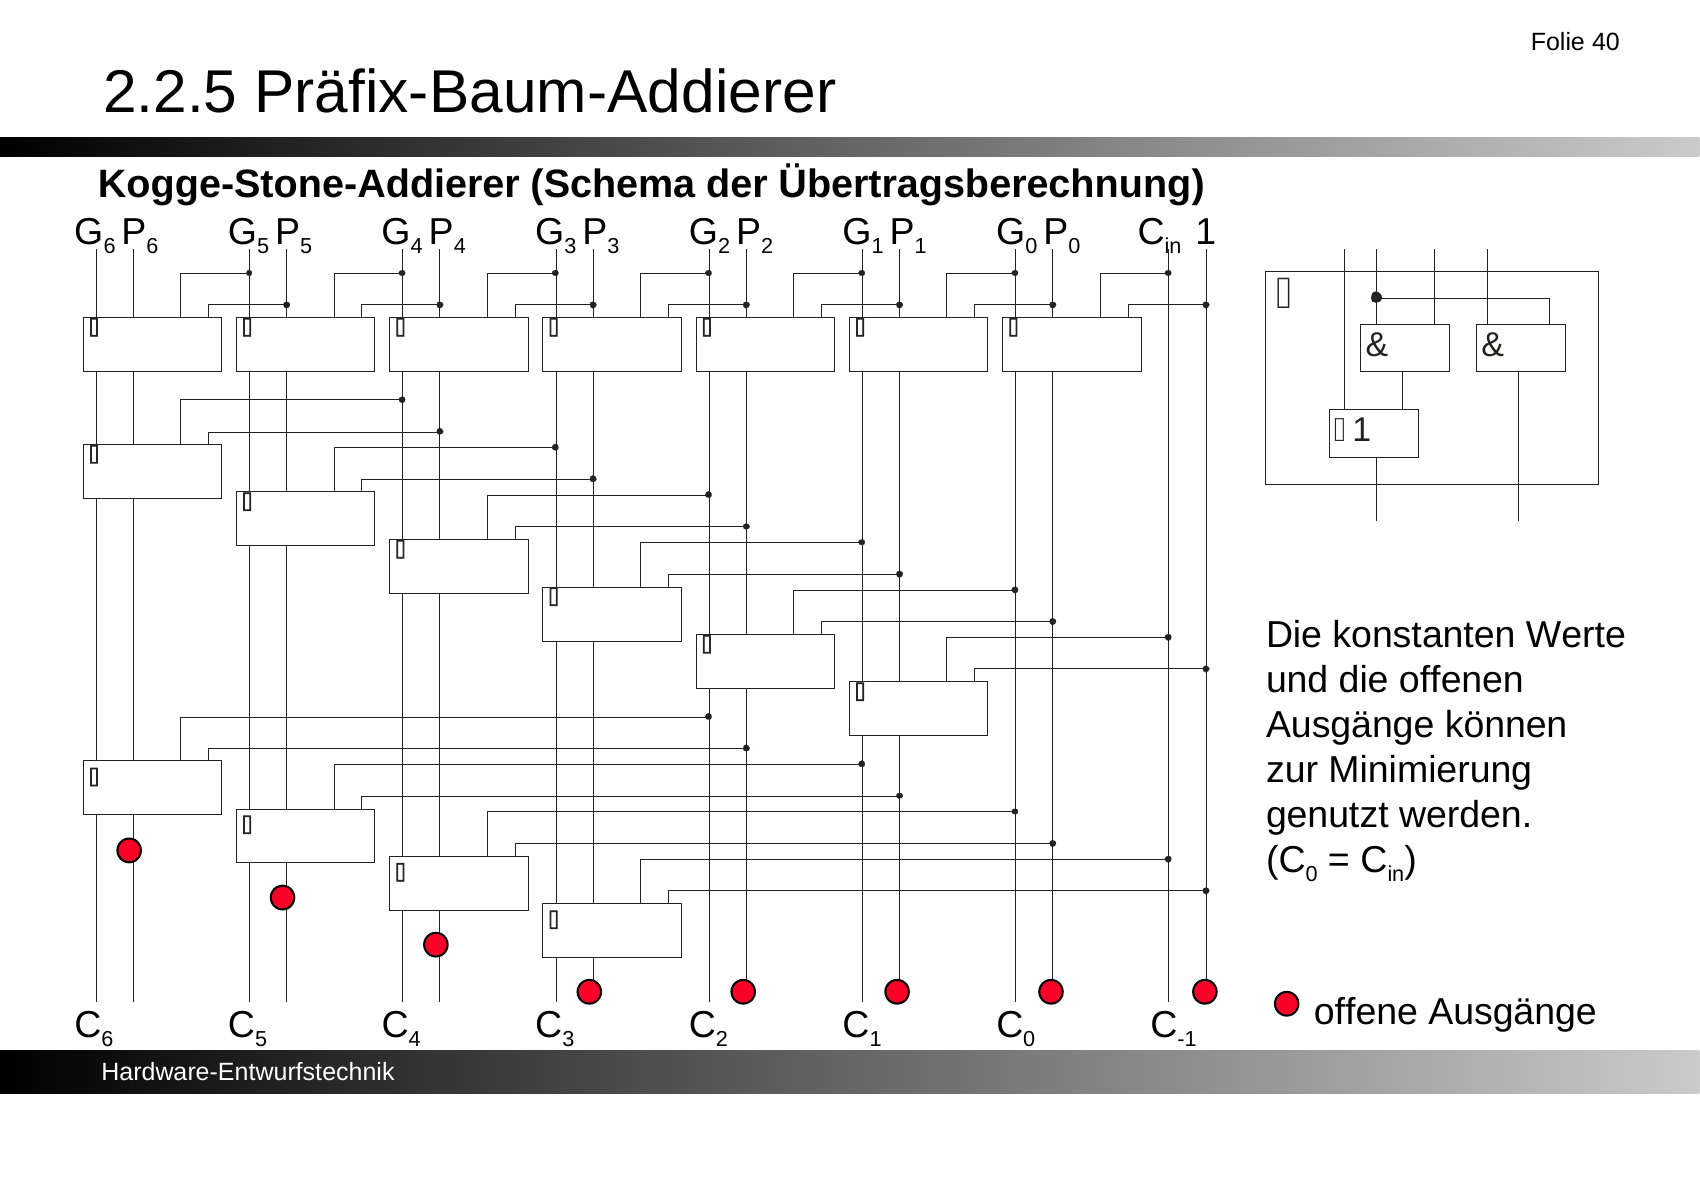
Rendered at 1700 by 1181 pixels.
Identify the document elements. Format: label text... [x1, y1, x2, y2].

text_box [1039, 979, 1063, 1004]
text_box C2 [674, 991, 743, 1059]
text_box Cin [1122, 199, 1197, 267]
text_box P0 [1028, 199, 1096, 267]
text_box G0 [981, 199, 1028, 267]
text_box [117, 838, 141, 863]
text_box C-1 [1135, 991, 1212, 1059]
text_box G1 [827, 199, 874, 267]
text_box 1 [1180, 199, 1232, 260]
text_box C6 [59, 991, 129, 1059]
text_box C1 [827, 991, 897, 1059]
text_box P5 [260, 199, 327, 267]
text_box G2 [674, 199, 721, 267]
chart [1263, 247, 1600, 524]
text_box [885, 979, 909, 1004]
text_box P6 [106, 199, 174, 267]
text_box P3 [567, 199, 635, 267]
title 2.2.5 Präfix-Baum-Addierer [87, 36, 1421, 142]
text_box G5 [213, 199, 260, 267]
text_box P1 [874, 199, 942, 267]
text_box [731, 979, 755, 1004]
text_box [1274, 991, 1299, 1016]
text_box offene Ausgänge [1299, 979, 1612, 1040]
text_box C0 [981, 991, 1051, 1059]
text_box G3 [520, 199, 567, 267]
text_box Die konstanten Werte und die offenen Ausgänge können zur Minimierung genutzt werden. (C0 = Cin) [1251, 602, 1645, 894]
text_box C3 [520, 991, 590, 1059]
text_box C4 [366, 991, 436, 1059]
text_box P4 [413, 199, 481, 267]
text_box P2 [721, 199, 788, 267]
text_box C5 [213, 991, 282, 1059]
list Kogge-Stone-Addierer (Schema der Übertragsberechnung) [81, 149, 1607, 969]
chart [82, 247, 1211, 1004]
text_box [270, 885, 295, 910]
text_box [1193, 979, 1217, 1004]
text_box G4 [366, 199, 413, 267]
text_box [424, 932, 448, 957]
text_box [577, 979, 602, 1004]
text_box G6 [59, 199, 106, 267]
